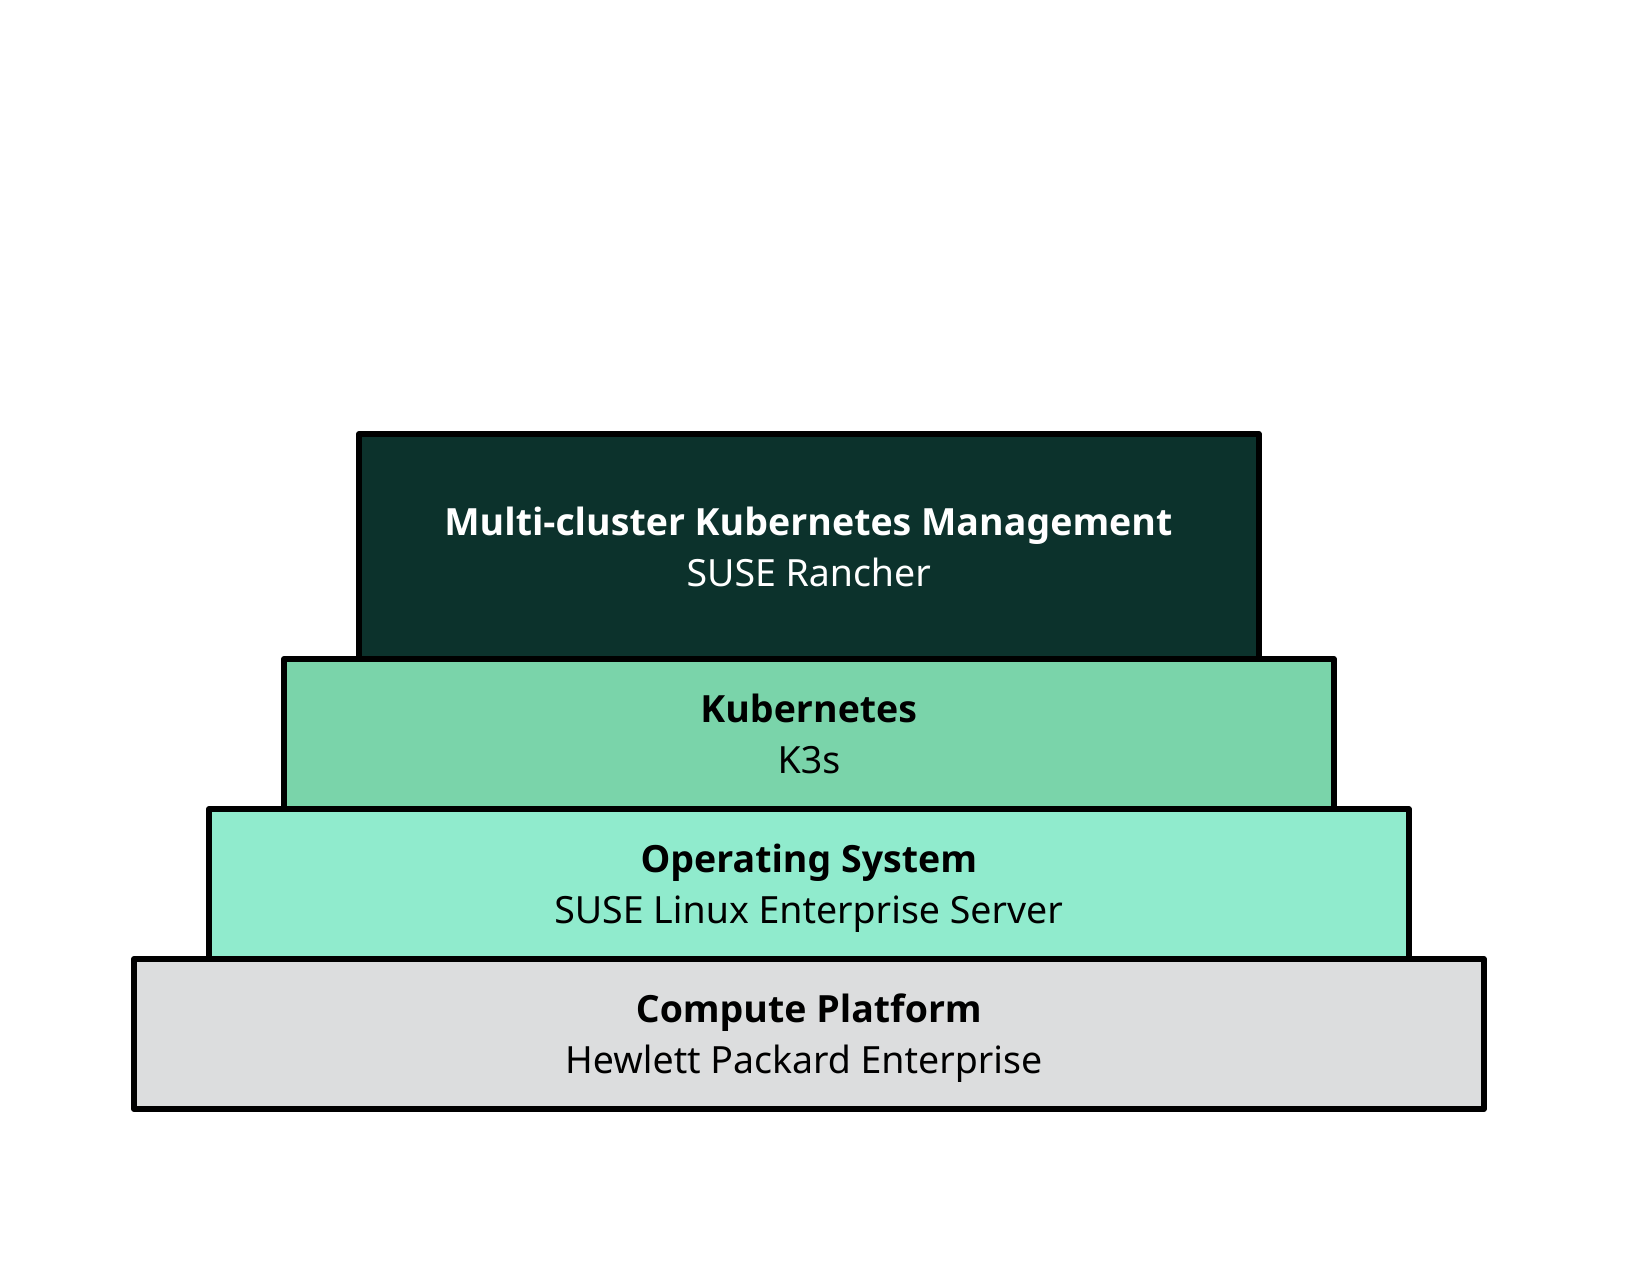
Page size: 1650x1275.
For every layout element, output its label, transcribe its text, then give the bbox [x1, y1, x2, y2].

text_box Kubernetes K3s [283, 658, 1334, 809]
text_box Multi-cluster Kubernetes Management SUSE Rancher [358, 433, 1259, 659]
text_box Compute Platform Hewlett Packard Enterprise [133, 958, 1484, 1109]
text_box Operating System SUSE Linux Enterprise Server [208, 809, 1409, 960]
